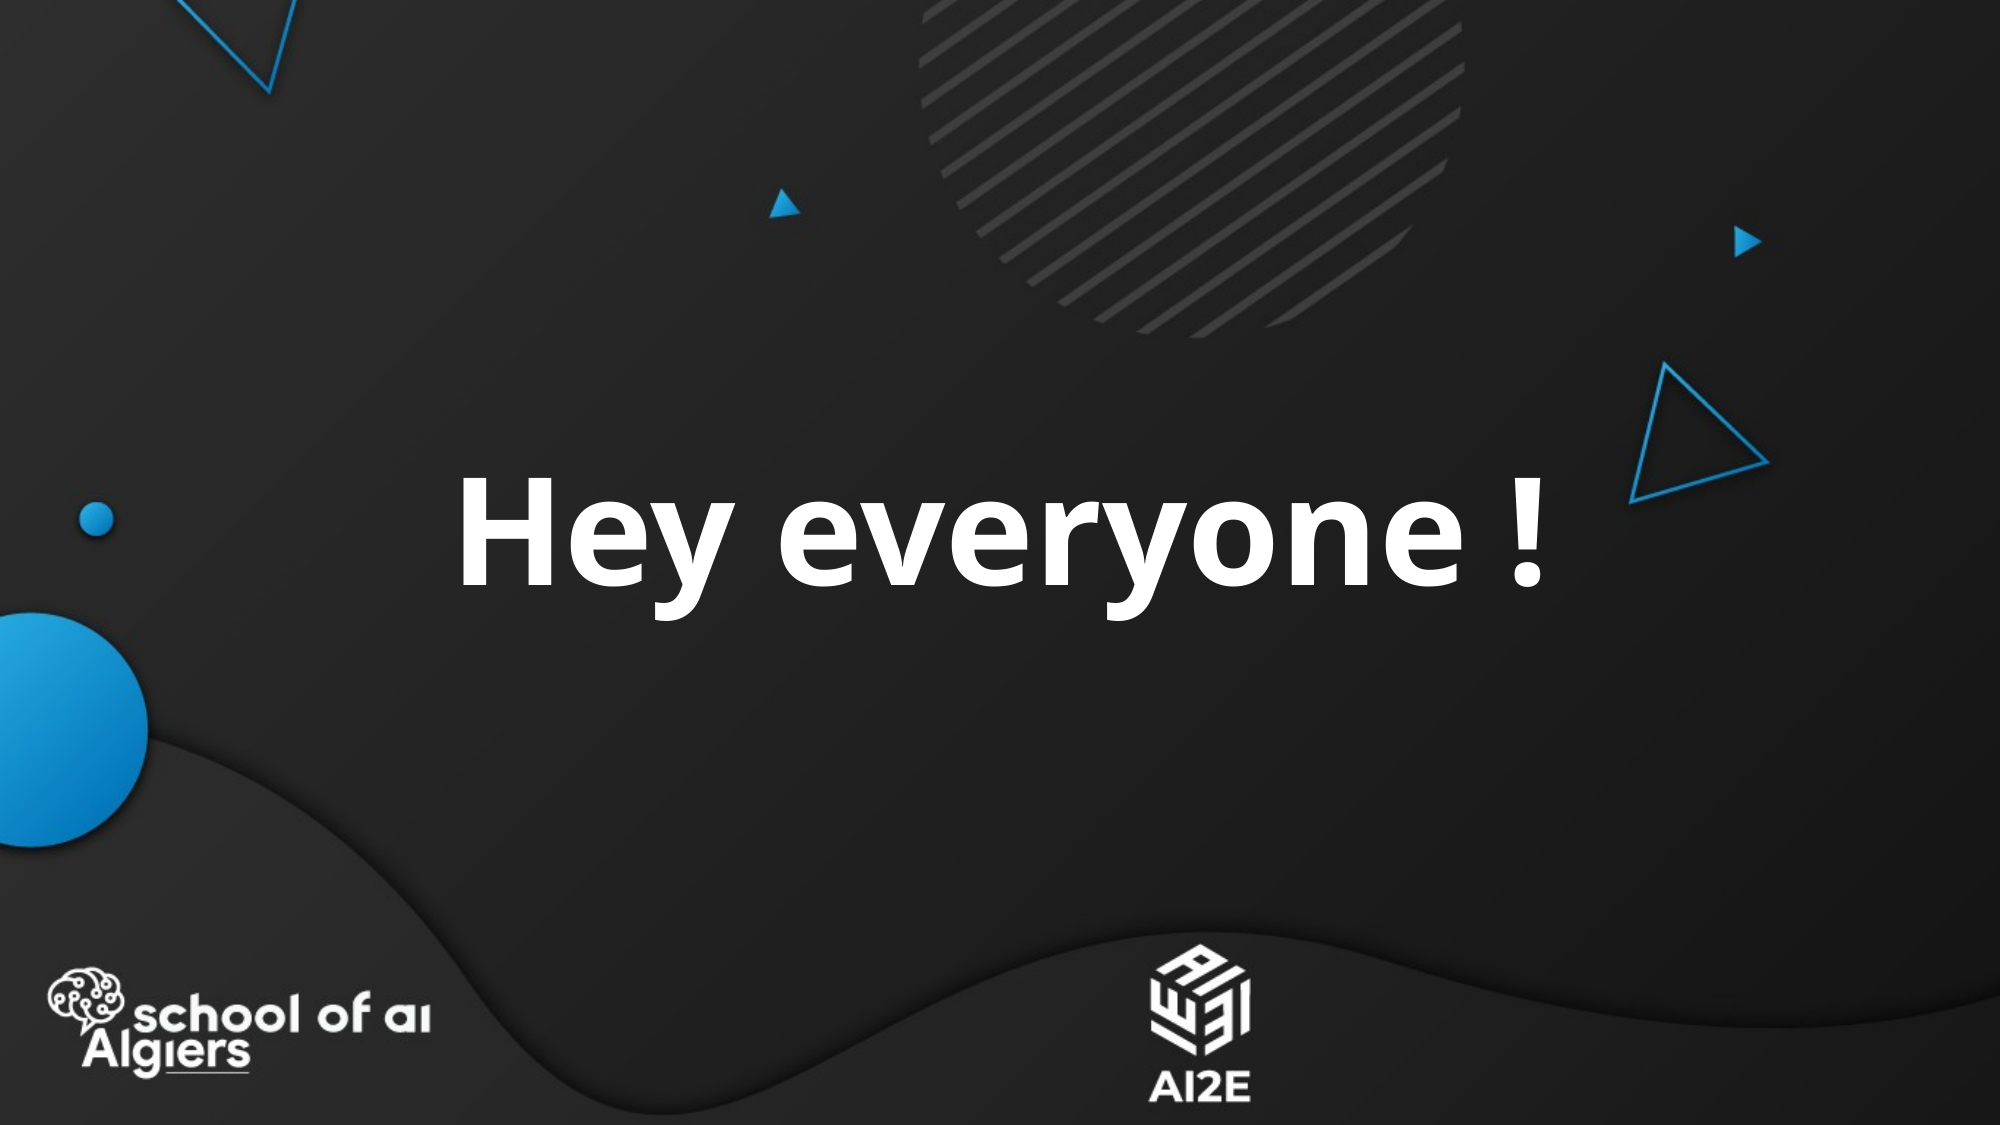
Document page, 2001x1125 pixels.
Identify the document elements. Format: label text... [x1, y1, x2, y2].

picture [127, 693, 134, 703]
picture [0, 0, 2000, 1125]
title Hey everyone ! [194, 415, 1806, 616]
